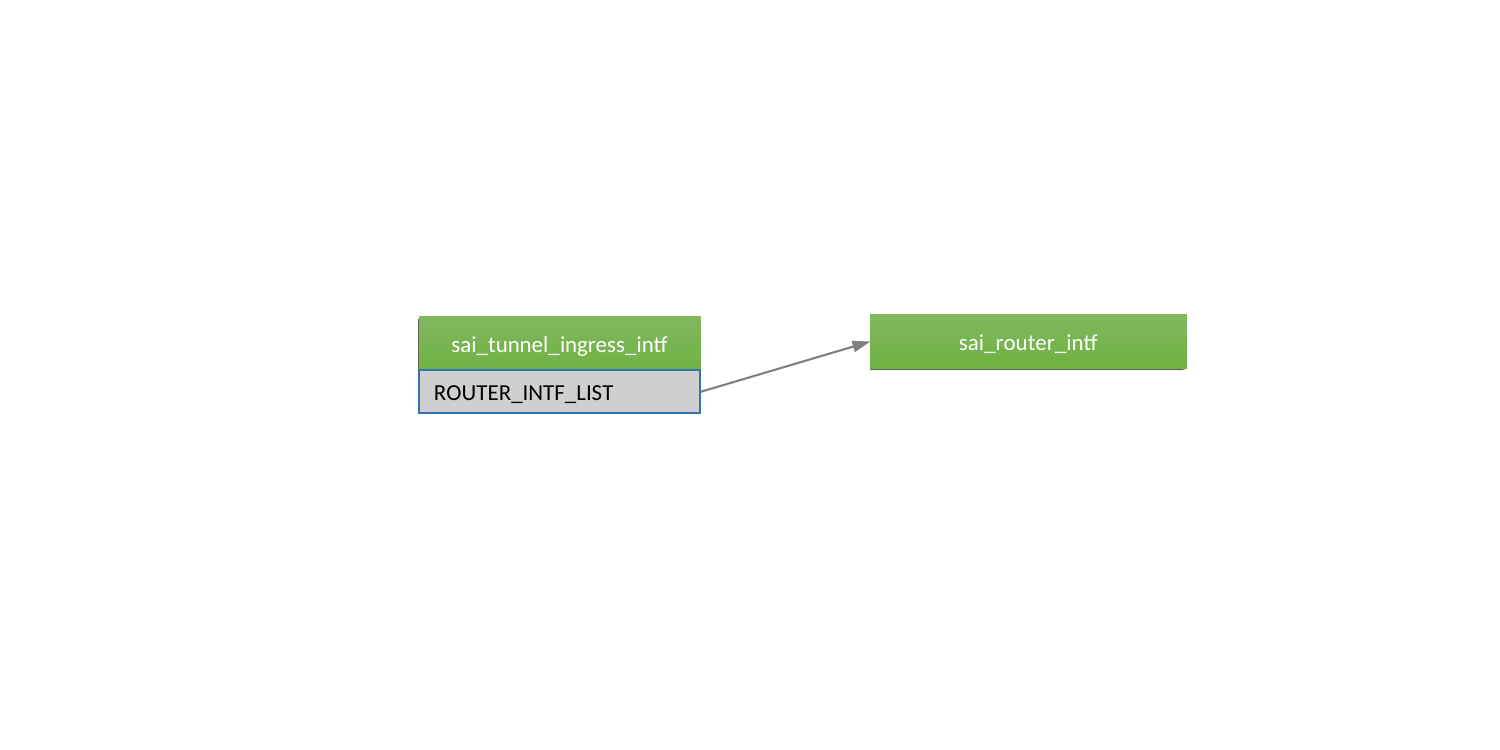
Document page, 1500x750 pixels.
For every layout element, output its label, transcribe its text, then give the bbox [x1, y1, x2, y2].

text_box sai_router_intf [870, 314, 1187, 369]
text_box sai_tunnel_ingress_intf [419, 316, 700, 369]
text_box ROUTER_INTF_LIST [418, 370, 701, 414]
